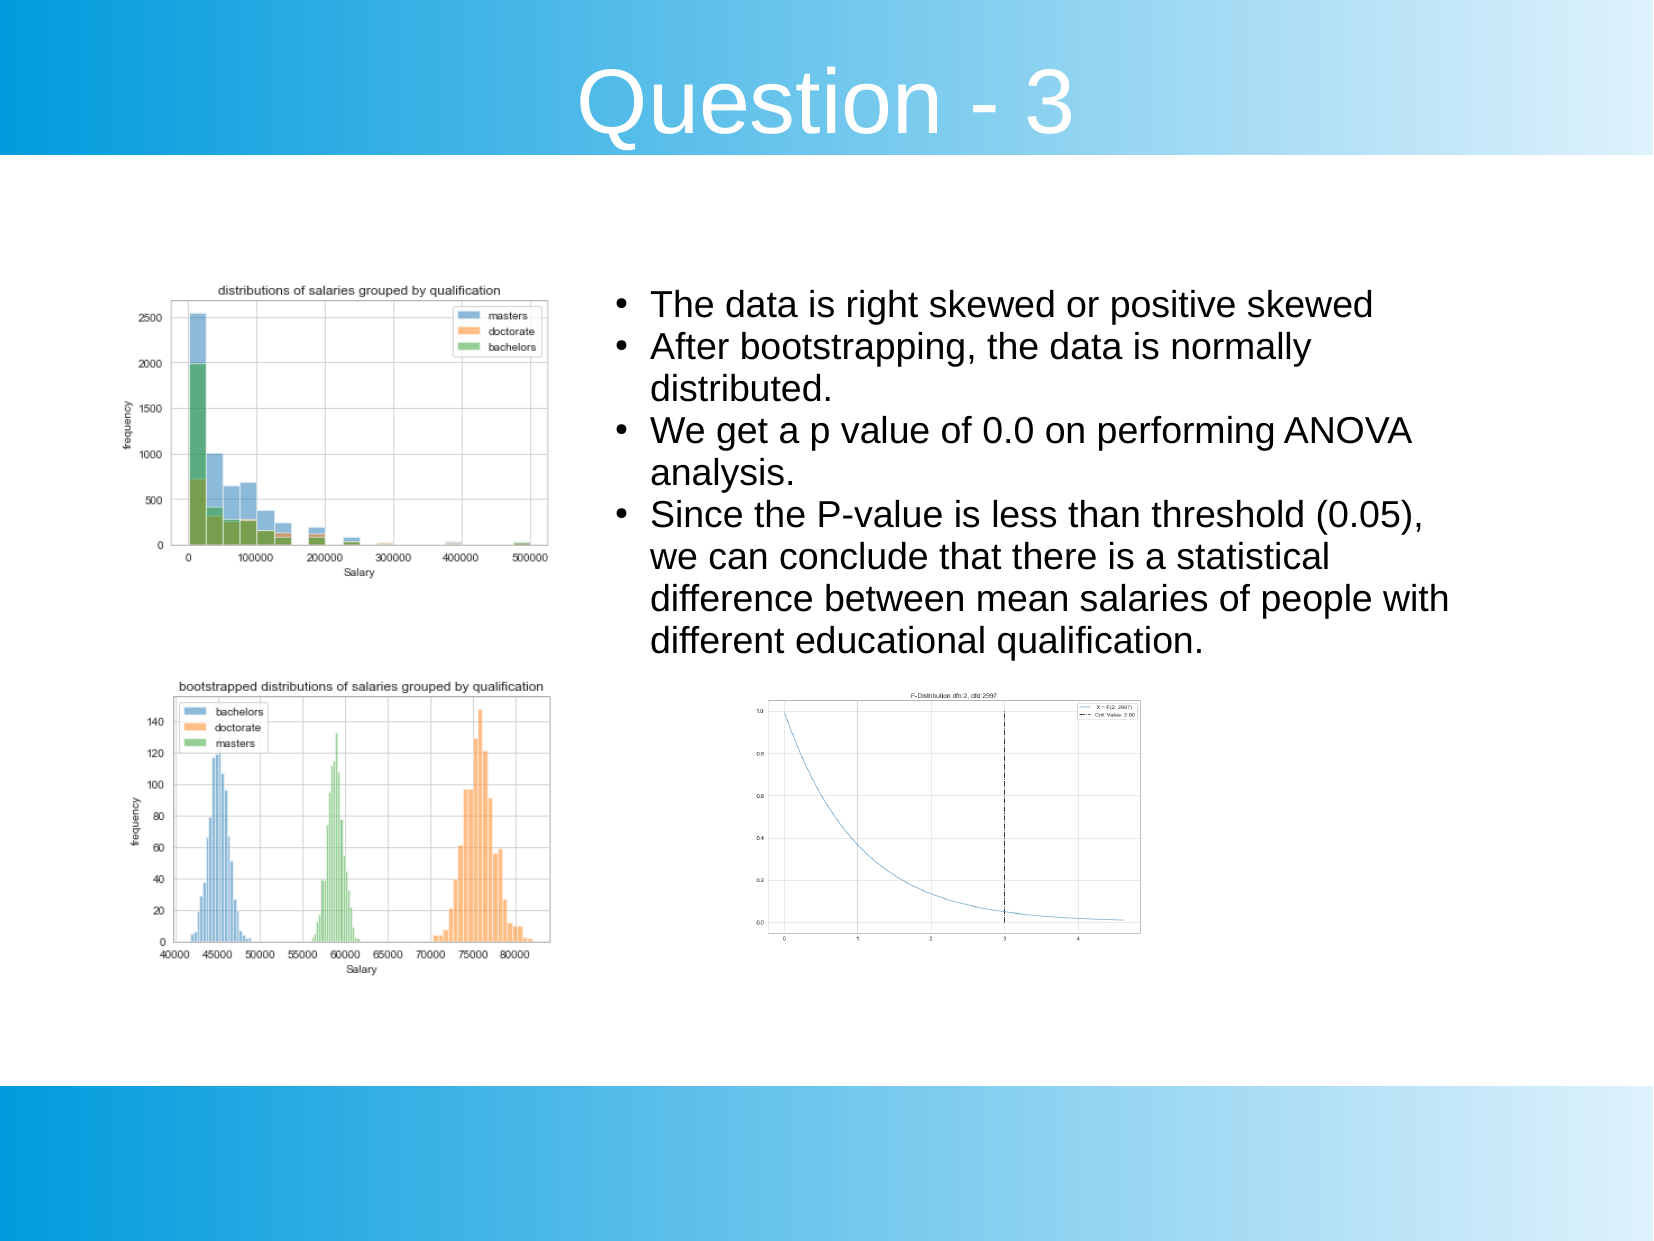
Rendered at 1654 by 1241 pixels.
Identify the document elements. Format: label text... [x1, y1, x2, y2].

title Question - 3 [82, 49, 1571, 155]
picture [116, 278, 556, 586]
text_box The data is right skewed or positive skewed After bootstrapping, the data is normally distributed. We get a p value of 0.0 on performing ANOVA analysis. Since the P-value is less than threshold (0.05), we can conclude that there is a statistical difference between mean salaries of people with different educational qualification. [600, 276, 1485, 669]
picture [752, 689, 1143, 946]
picture [124, 674, 556, 982]
